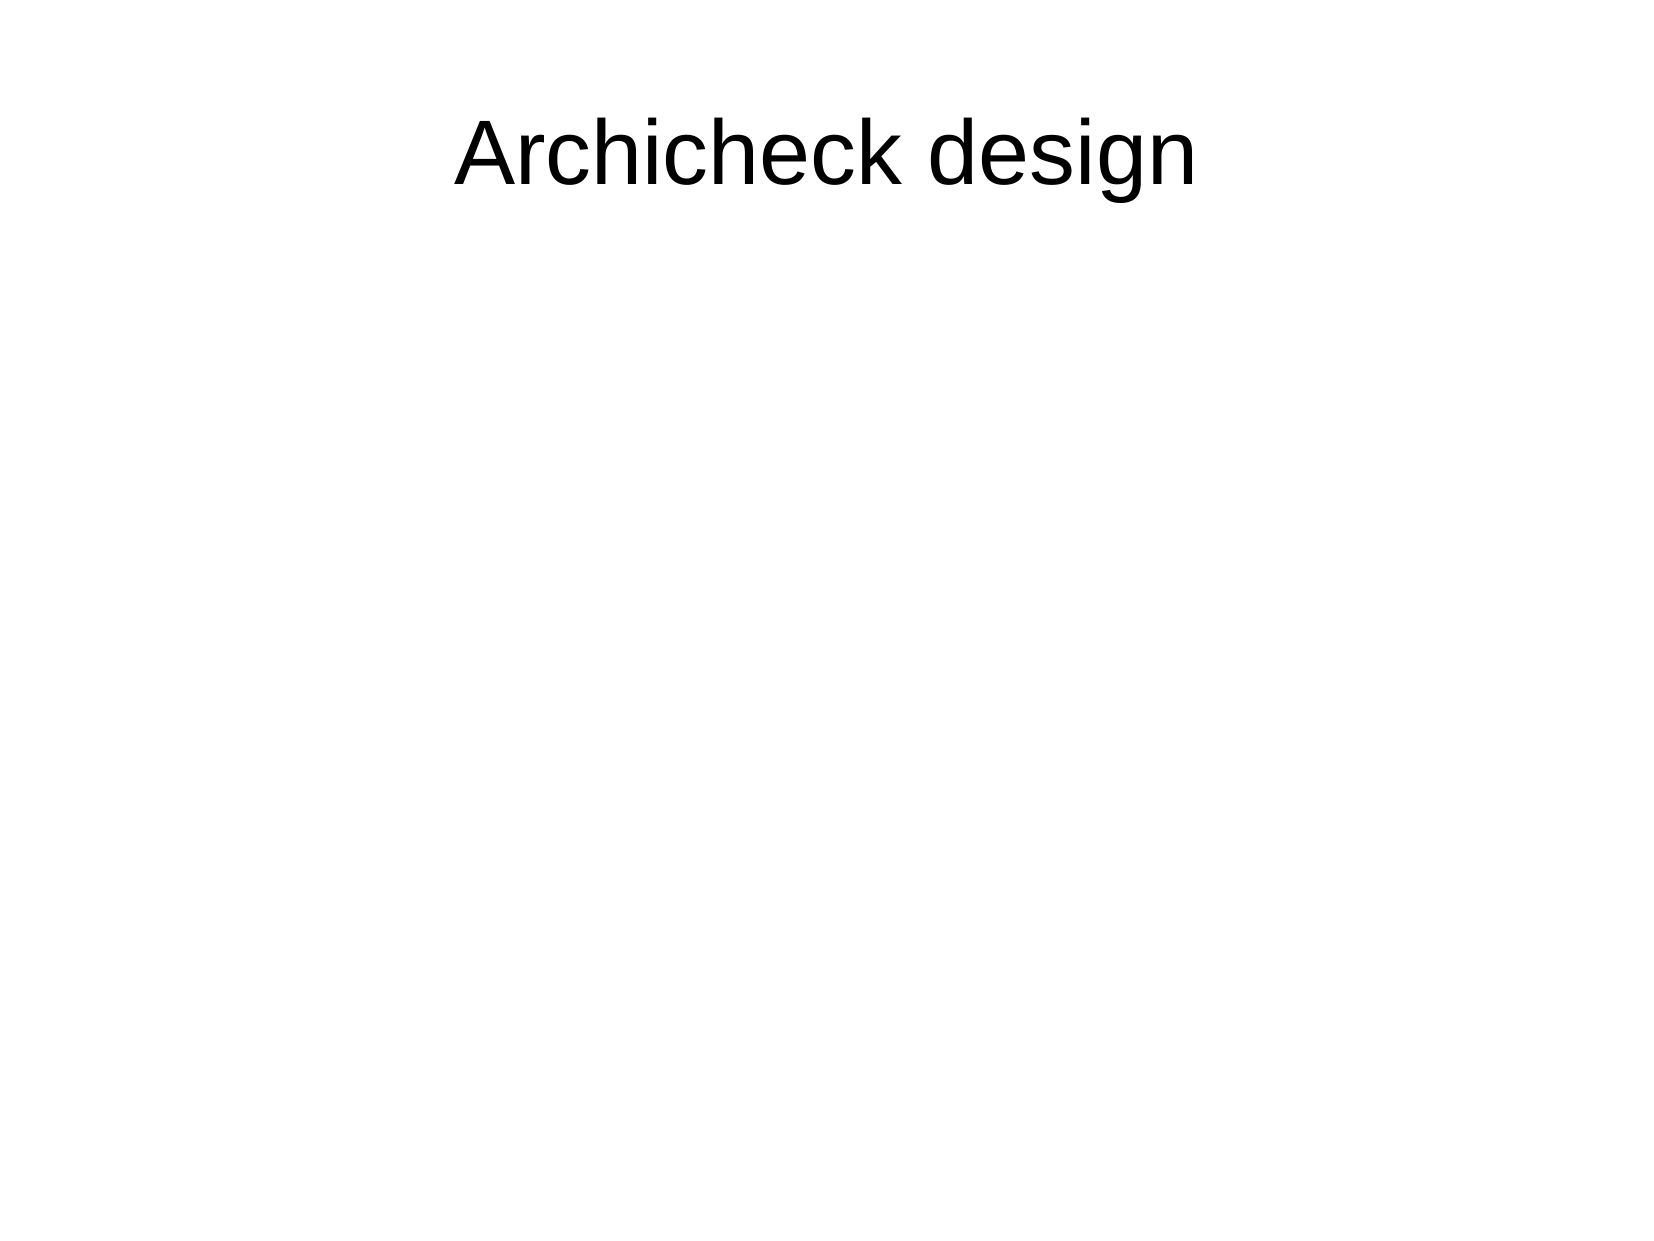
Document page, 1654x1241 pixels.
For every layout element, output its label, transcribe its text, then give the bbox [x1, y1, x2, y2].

title Archicheck design [82, 49, 1571, 257]
